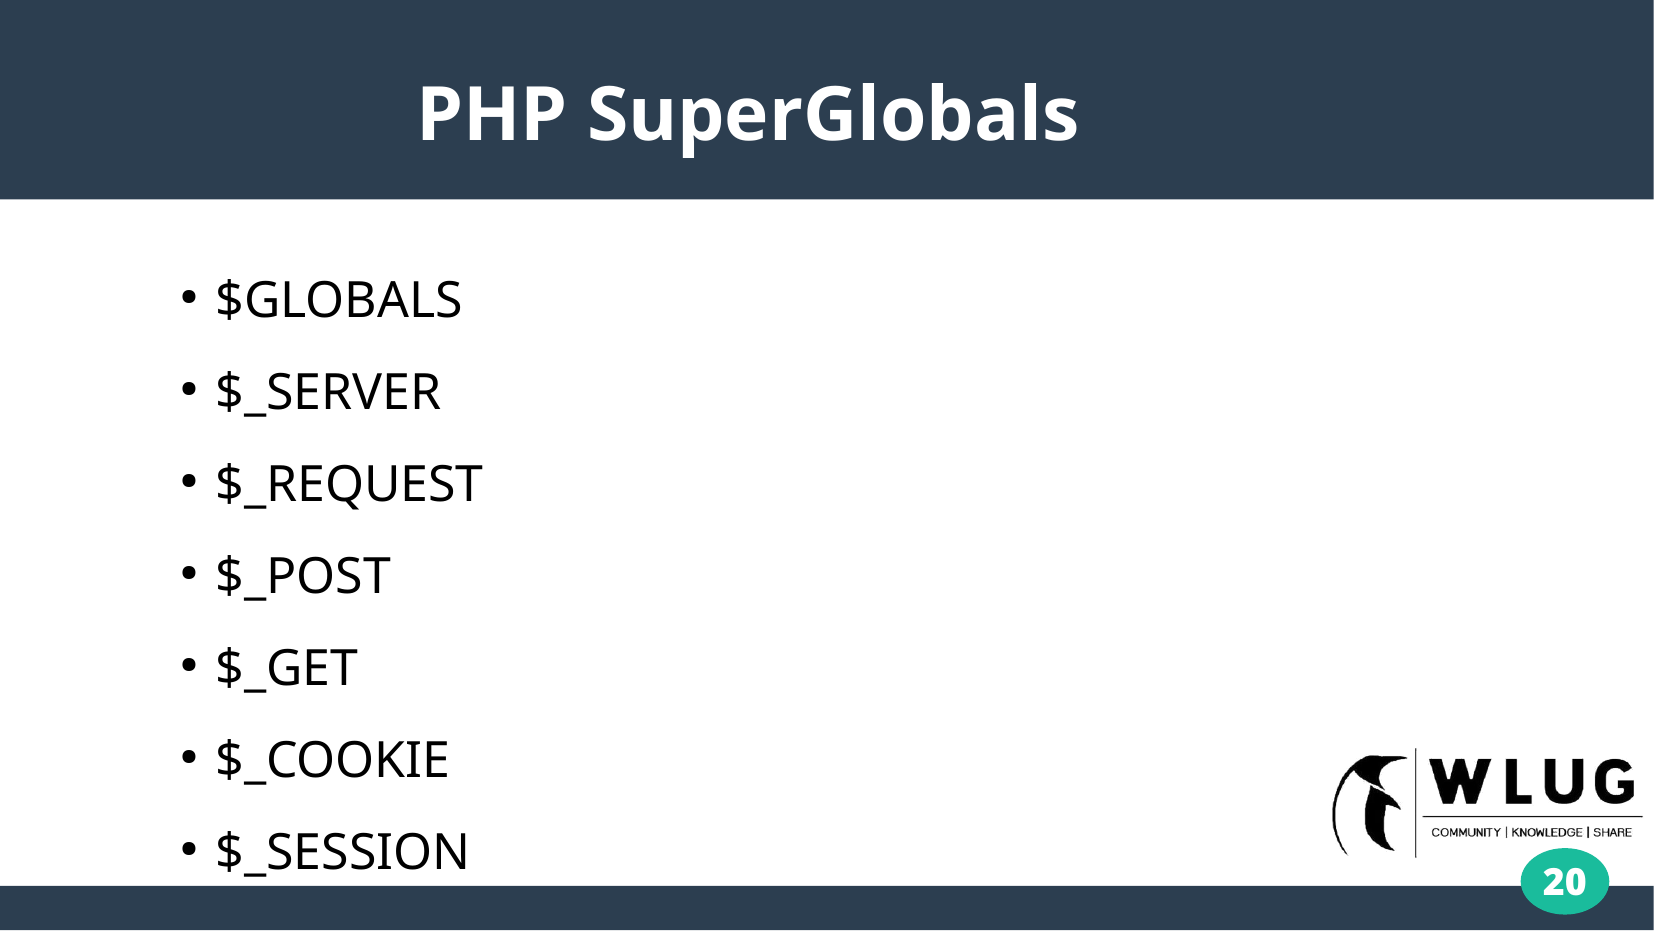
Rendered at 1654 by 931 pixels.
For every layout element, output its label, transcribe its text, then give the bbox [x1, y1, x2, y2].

text_box PHP SuperGlobals [401, 53, 1240, 179]
text_box $GLOBALS $_SERVER $_REQUEST $_POST $_GET $_COOKIE $_SESSION [165, 256, 554, 820]
picture [1311, 740, 1654, 863]
